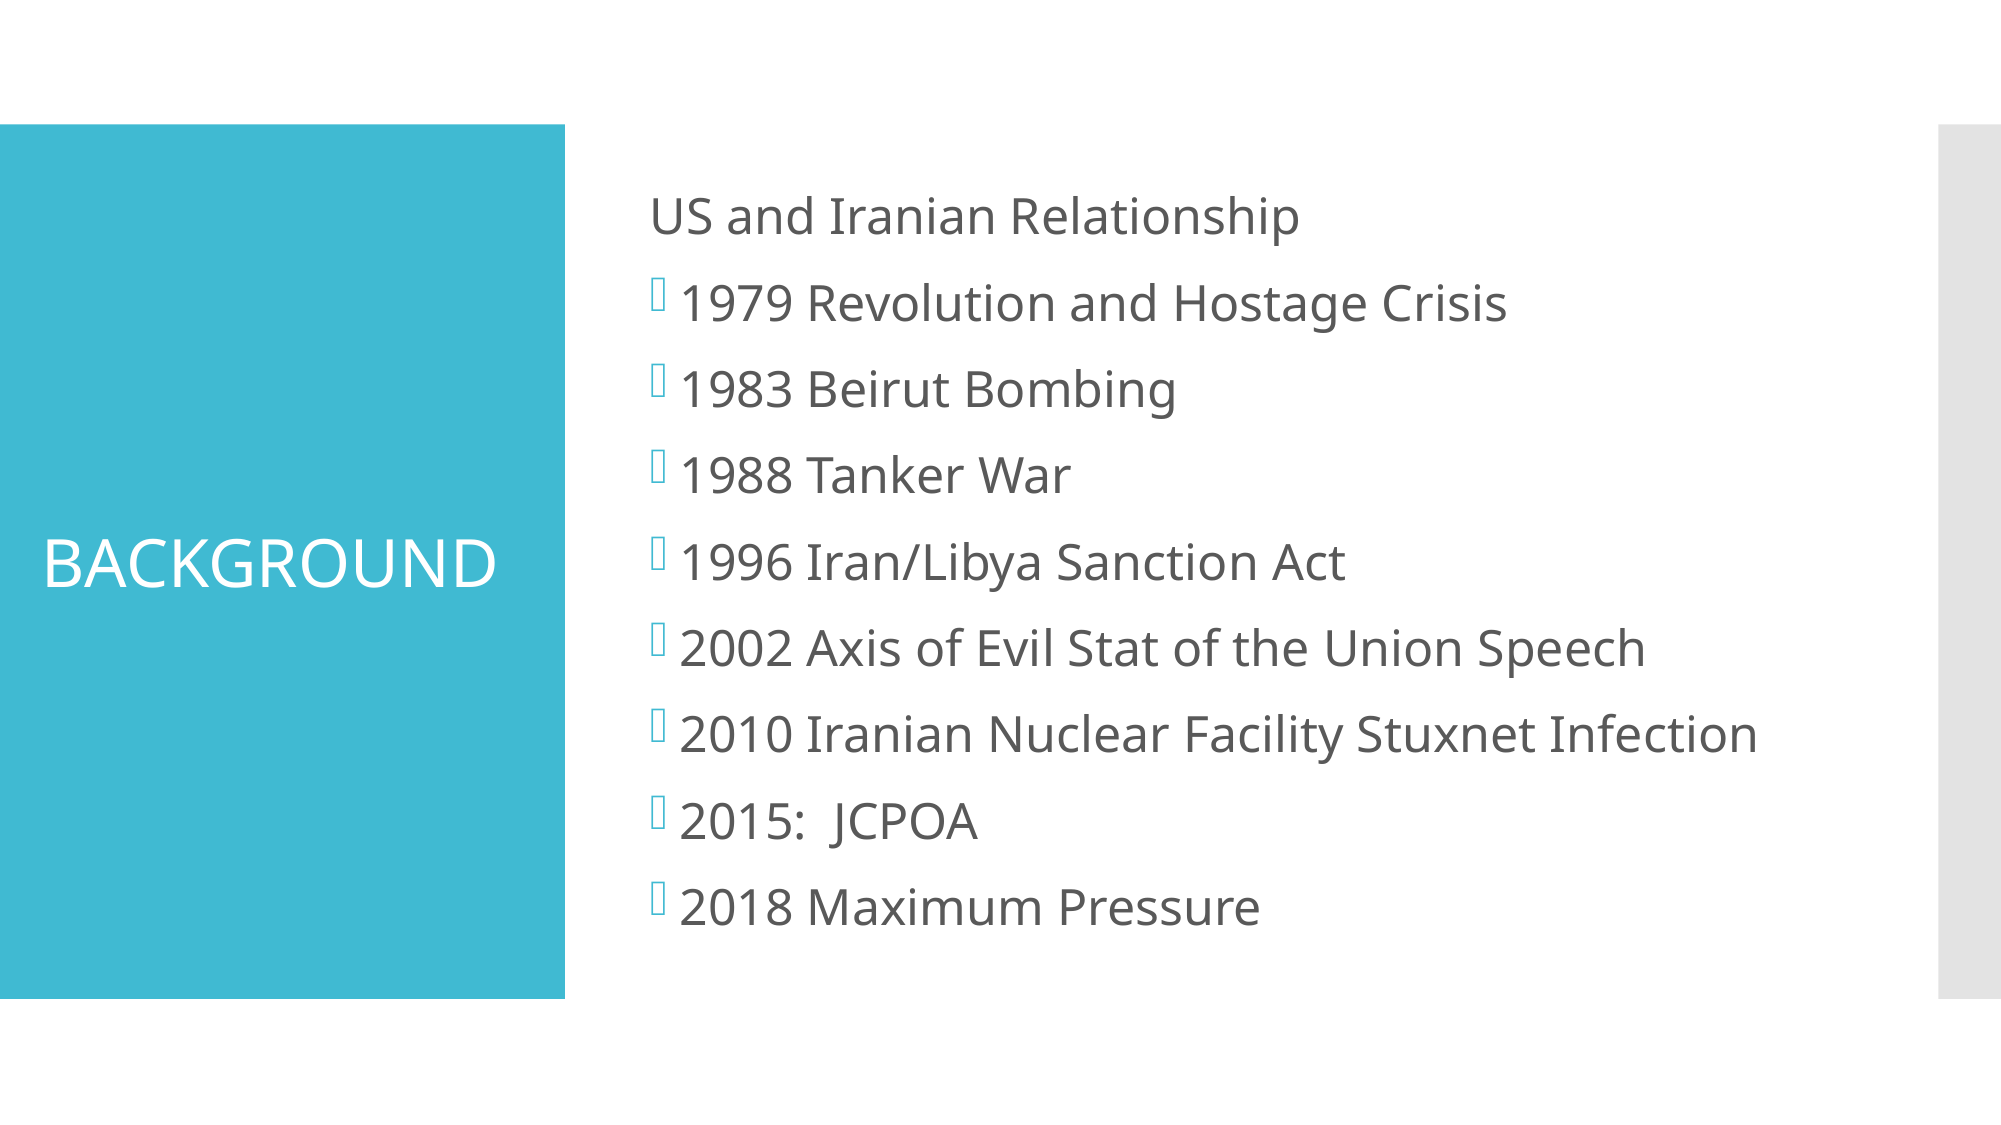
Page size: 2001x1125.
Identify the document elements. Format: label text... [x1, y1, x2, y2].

list US and Iranian Relationship 1979 Revolution and Hostage Crisis 1983 Beirut Bombing 1988 Tanker War 1996 Iran/Libya Sanction Act 2002 Axis of Evil Stat of the Union Speech 2010 Iranian Nuclear Facility Stuxnet Infection 2015: JCPOA 2018 Maximum Pressure [634, 141, 1835, 982]
title Background [41, 522, 525, 601]
